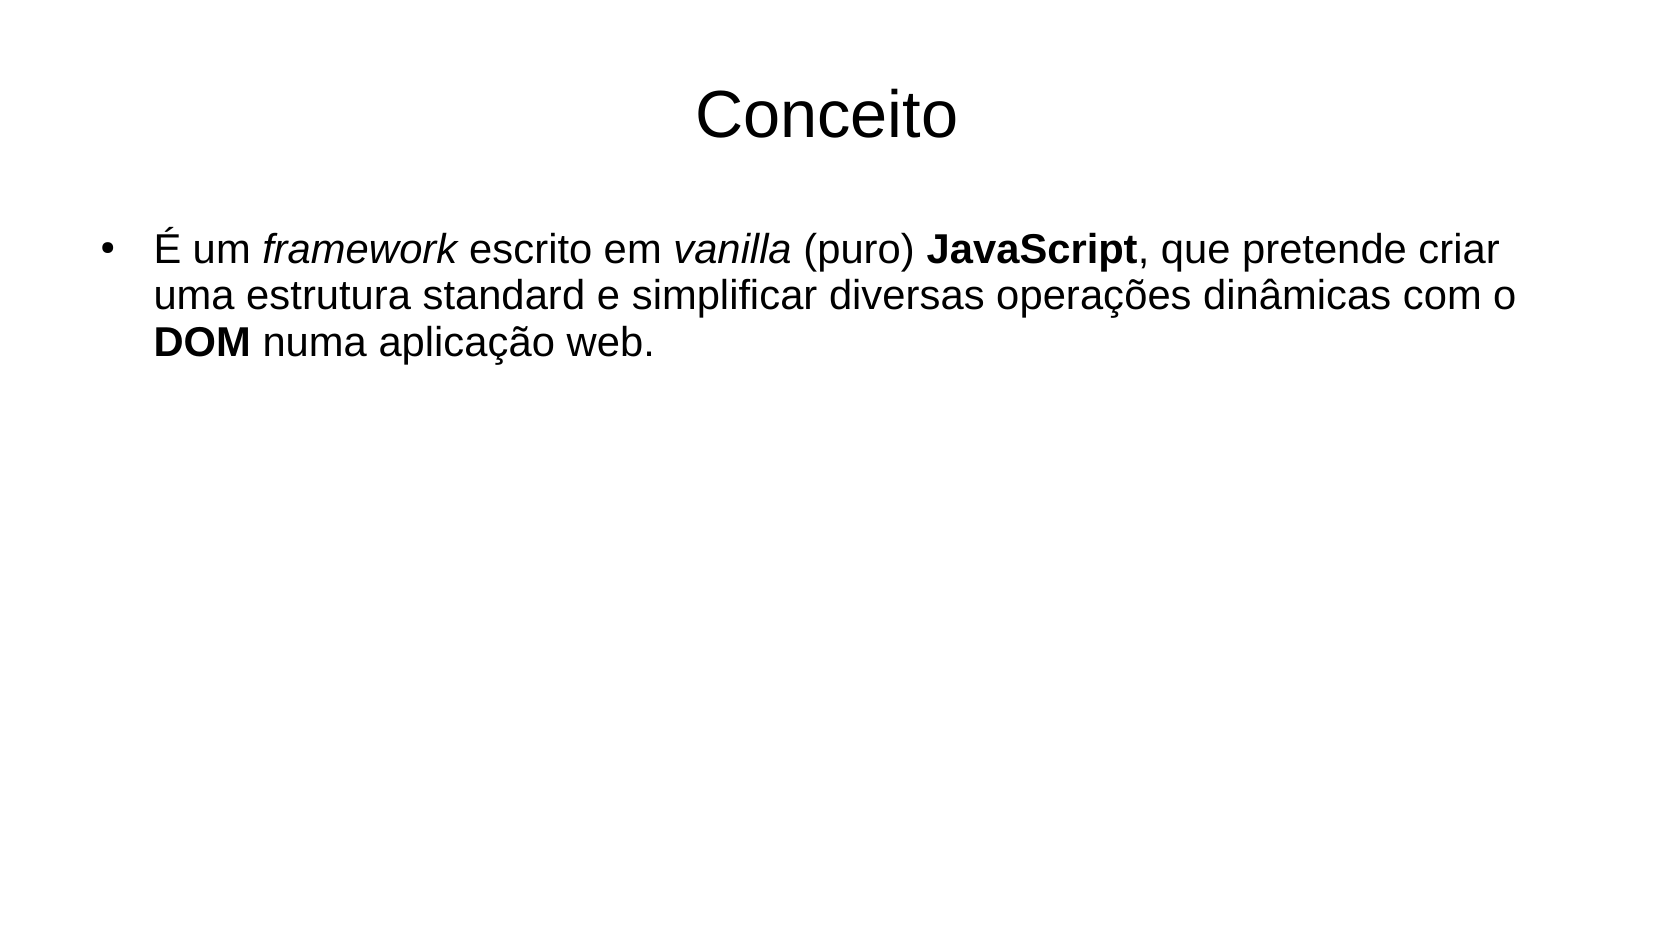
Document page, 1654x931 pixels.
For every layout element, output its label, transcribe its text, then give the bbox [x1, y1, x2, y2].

title Conceito [82, 37, 1571, 193]
list É um framework escrito em vanilla (puro) JavaScript, que pretende criar uma estrutura standard e simplificar diversas operações dinâmicas com o DOM numa aplicação web. [82, 225, 1571, 766]
